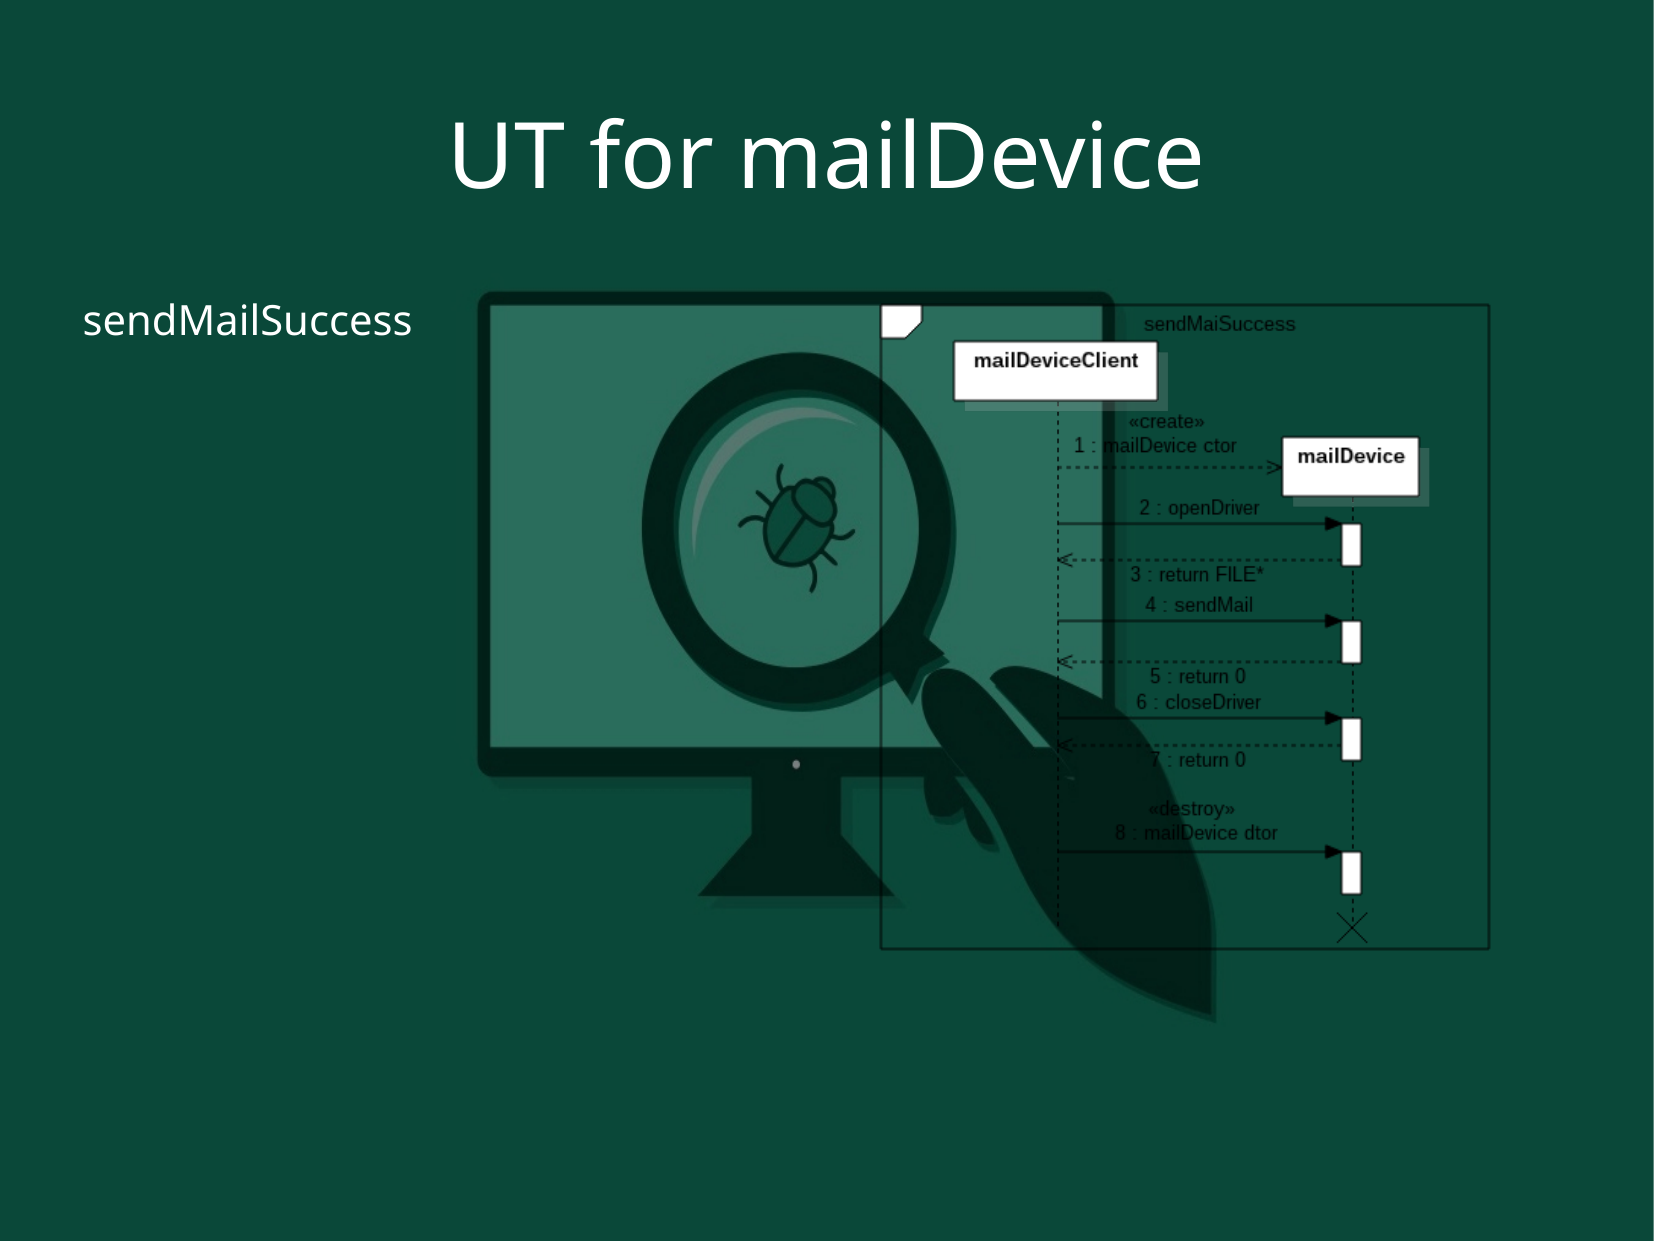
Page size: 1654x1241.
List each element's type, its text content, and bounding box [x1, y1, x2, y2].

list sendMailSuccess [82, 290, 809, 1010]
title UT for mailDevice [82, 49, 1571, 257]
picture [0, 0, 1654, 1241]
